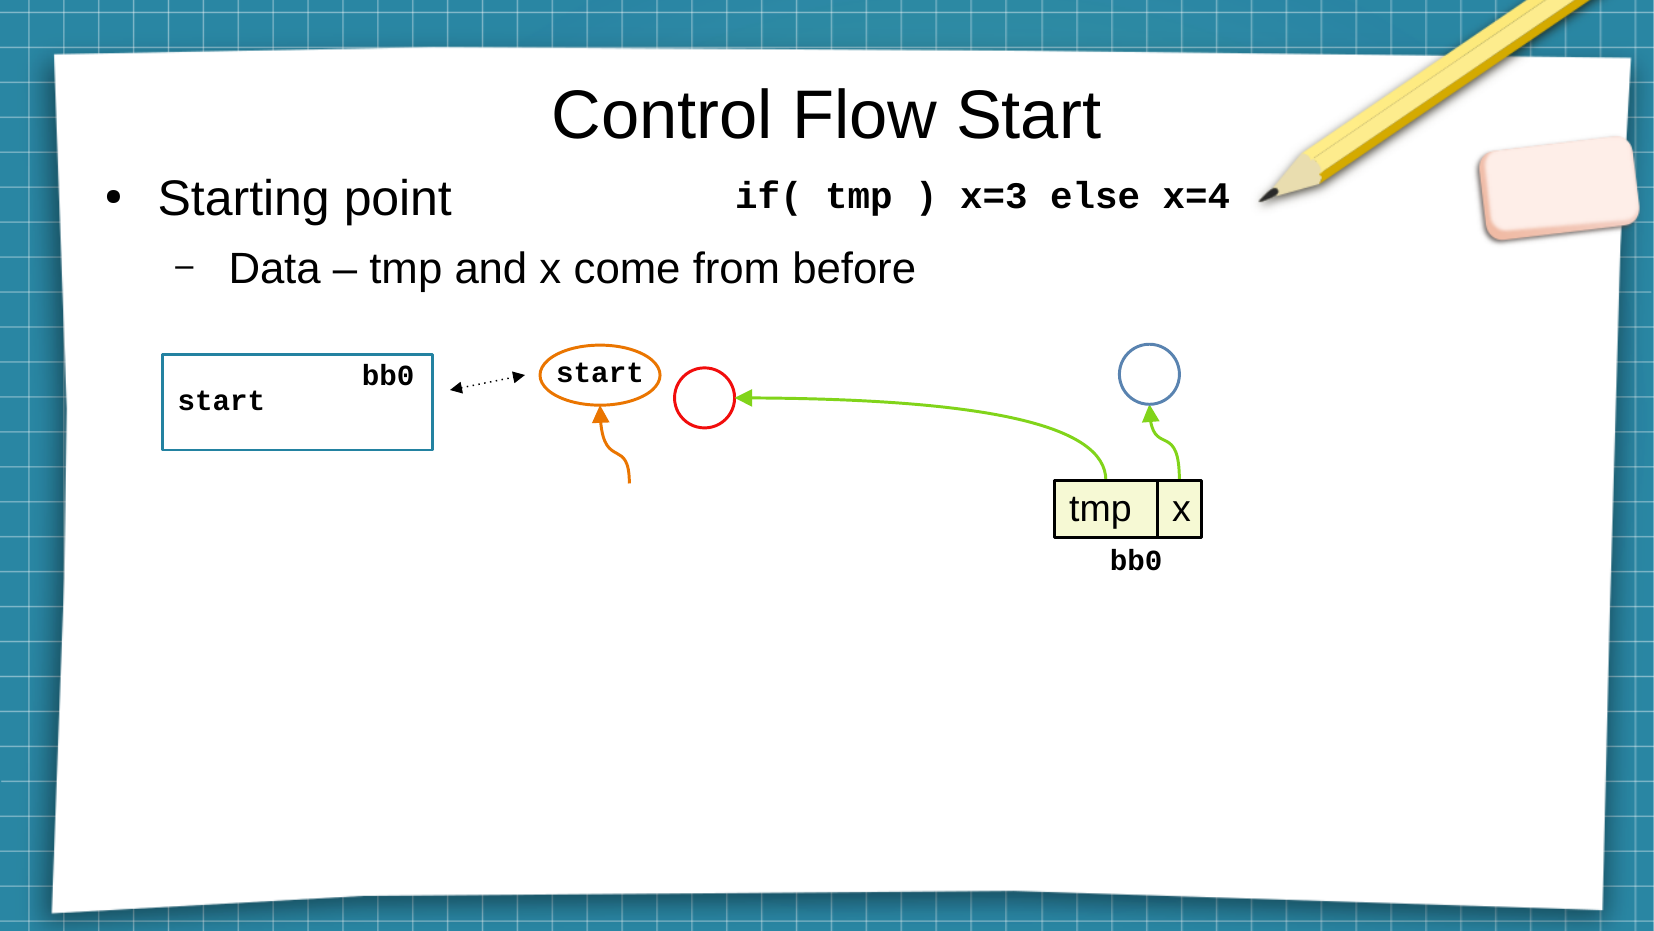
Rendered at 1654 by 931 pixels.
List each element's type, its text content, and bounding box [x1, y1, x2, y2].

picture [0, 0, 1654, 931]
text_box start [162, 354, 433, 451]
list Starting point Data – tmp and x come from before [86, 170, 1295, 736]
text_box bb0 [347, 354, 430, 402]
text_box if( tmp ) x=3 else x=4 [720, 170, 1246, 228]
title Control Flow Start [82, 37, 1571, 193]
text_box start [540, 345, 661, 406]
text_box tmp [1054, 480, 1156, 538]
text_box bb0 [1095, 539, 1178, 588]
text_box x [1157, 480, 1202, 538]
